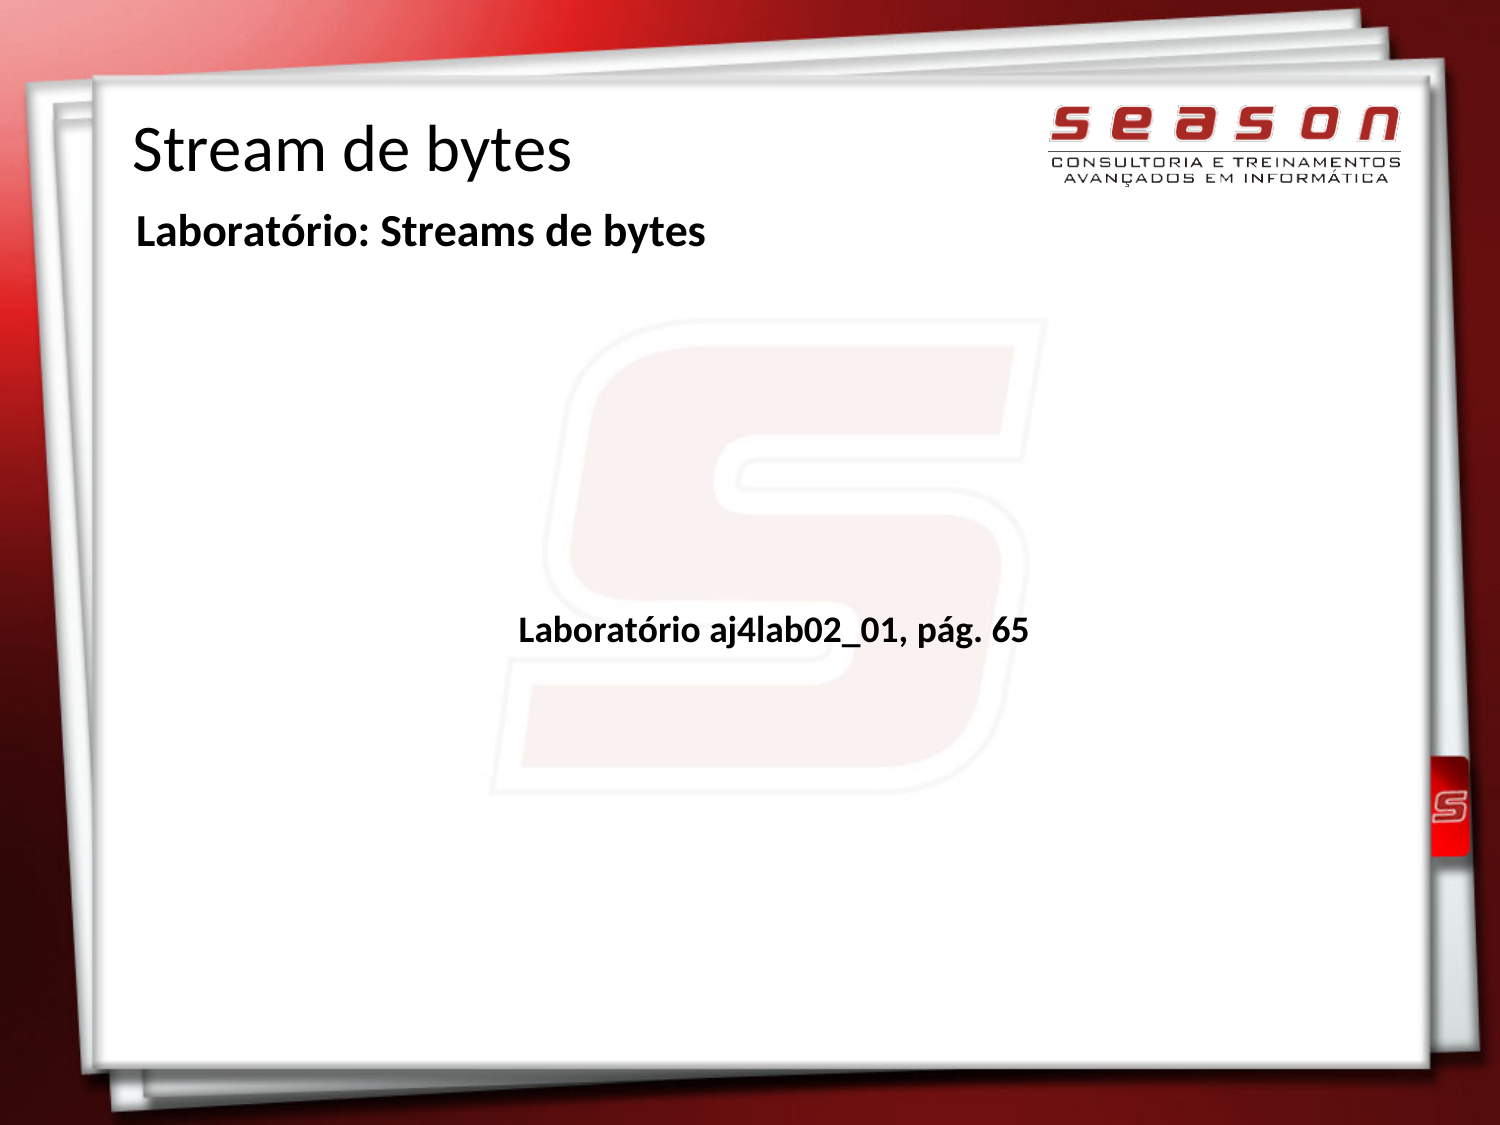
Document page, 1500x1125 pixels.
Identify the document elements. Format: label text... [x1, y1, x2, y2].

title Stream de bytes [118, 33, 1394, 257]
text_box Laboratório aj4lab02_01, pág. 65 [207, 375, 1328, 880]
picture [0, 0, 1500, 1125]
text_box Laboratório: Streams de bytes [119, 200, 1240, 256]
